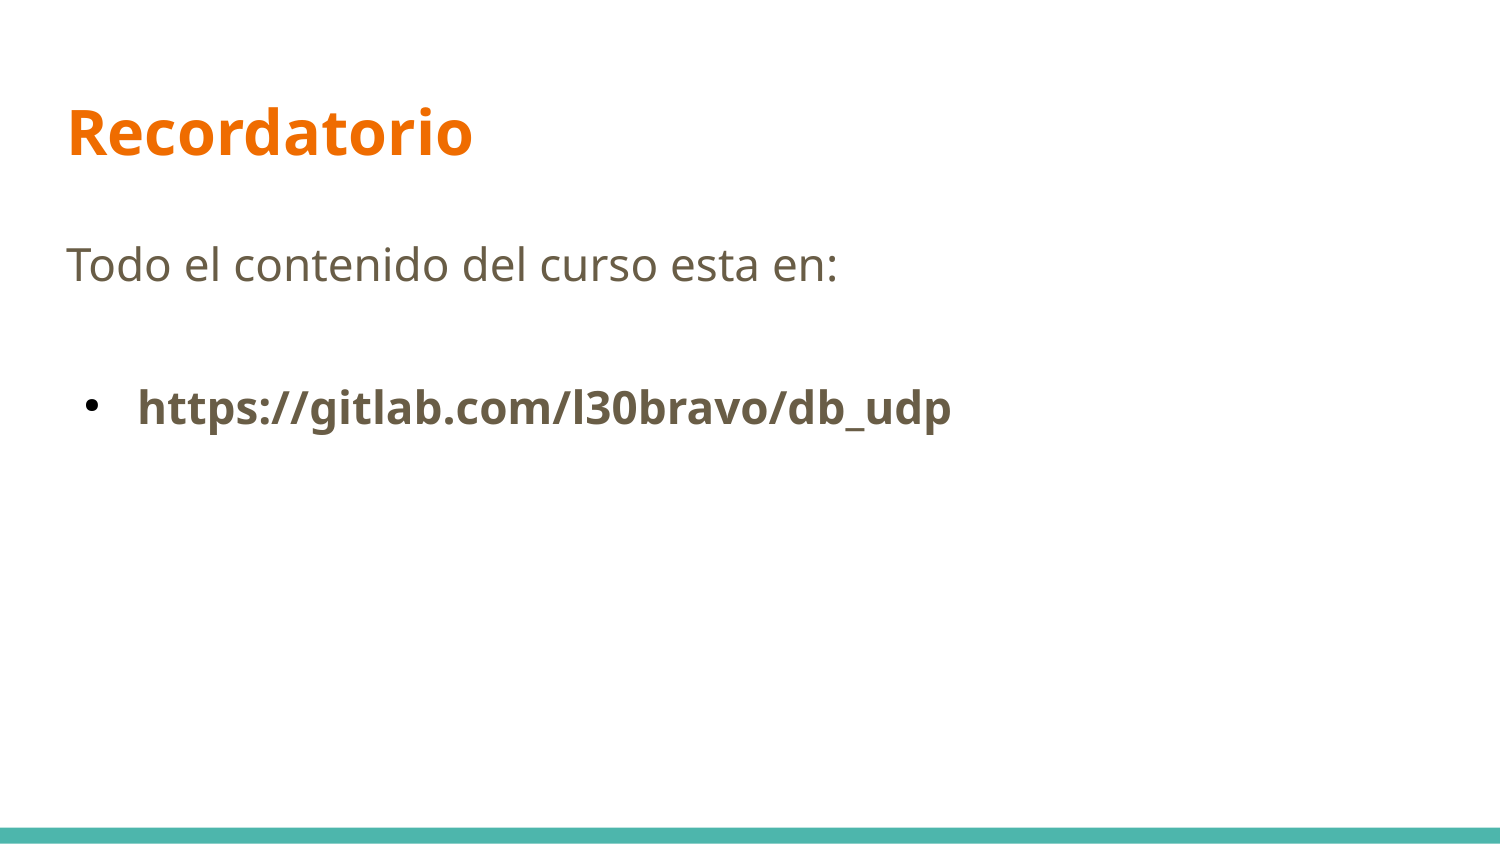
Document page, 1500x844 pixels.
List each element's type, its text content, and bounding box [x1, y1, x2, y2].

title Recordatorio [51, 72, 1449, 189]
list Todo el contenido del curso esta en: https://gitlab.com/l30bravo/db_udp [51, 207, 1449, 750]
